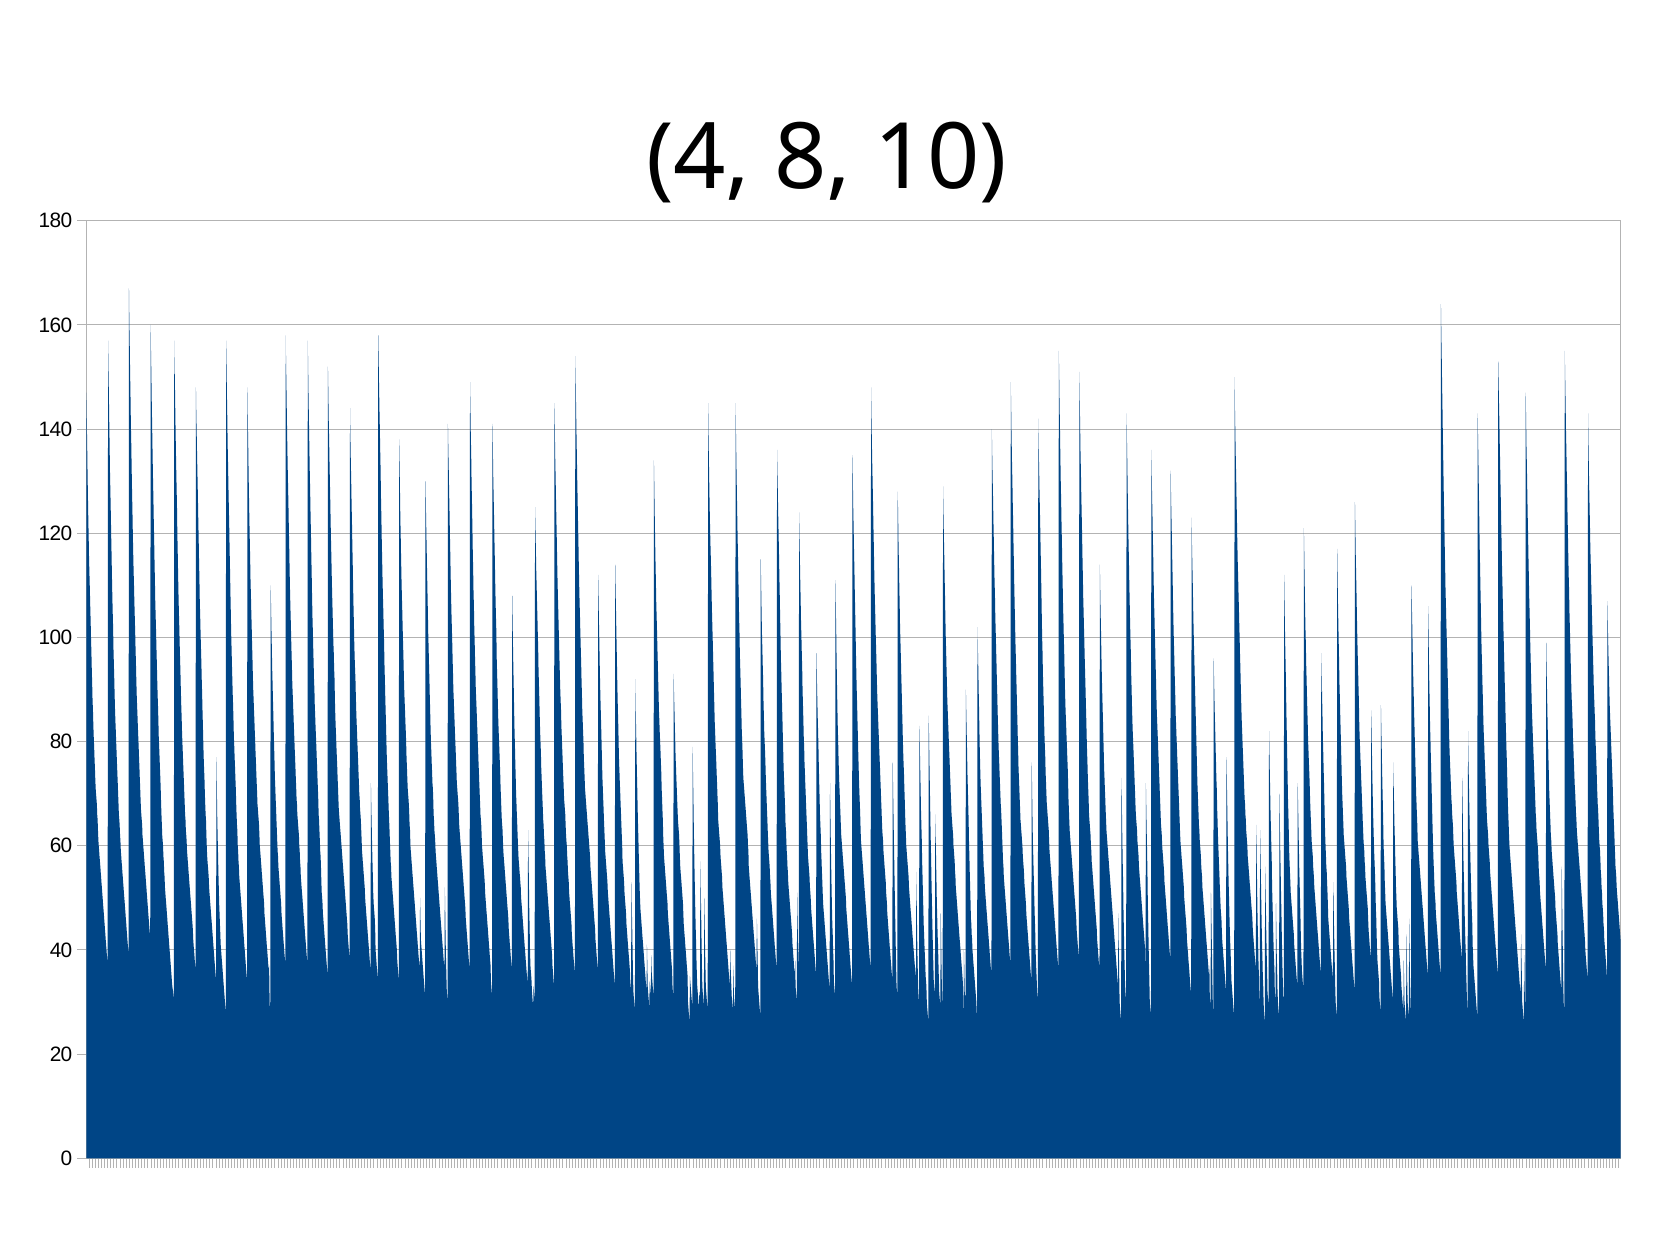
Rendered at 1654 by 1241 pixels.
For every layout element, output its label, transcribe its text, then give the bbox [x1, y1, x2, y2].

chart [5, 188, 1654, 1191]
title (4, 8, 10) [82, 49, 1571, 257]
